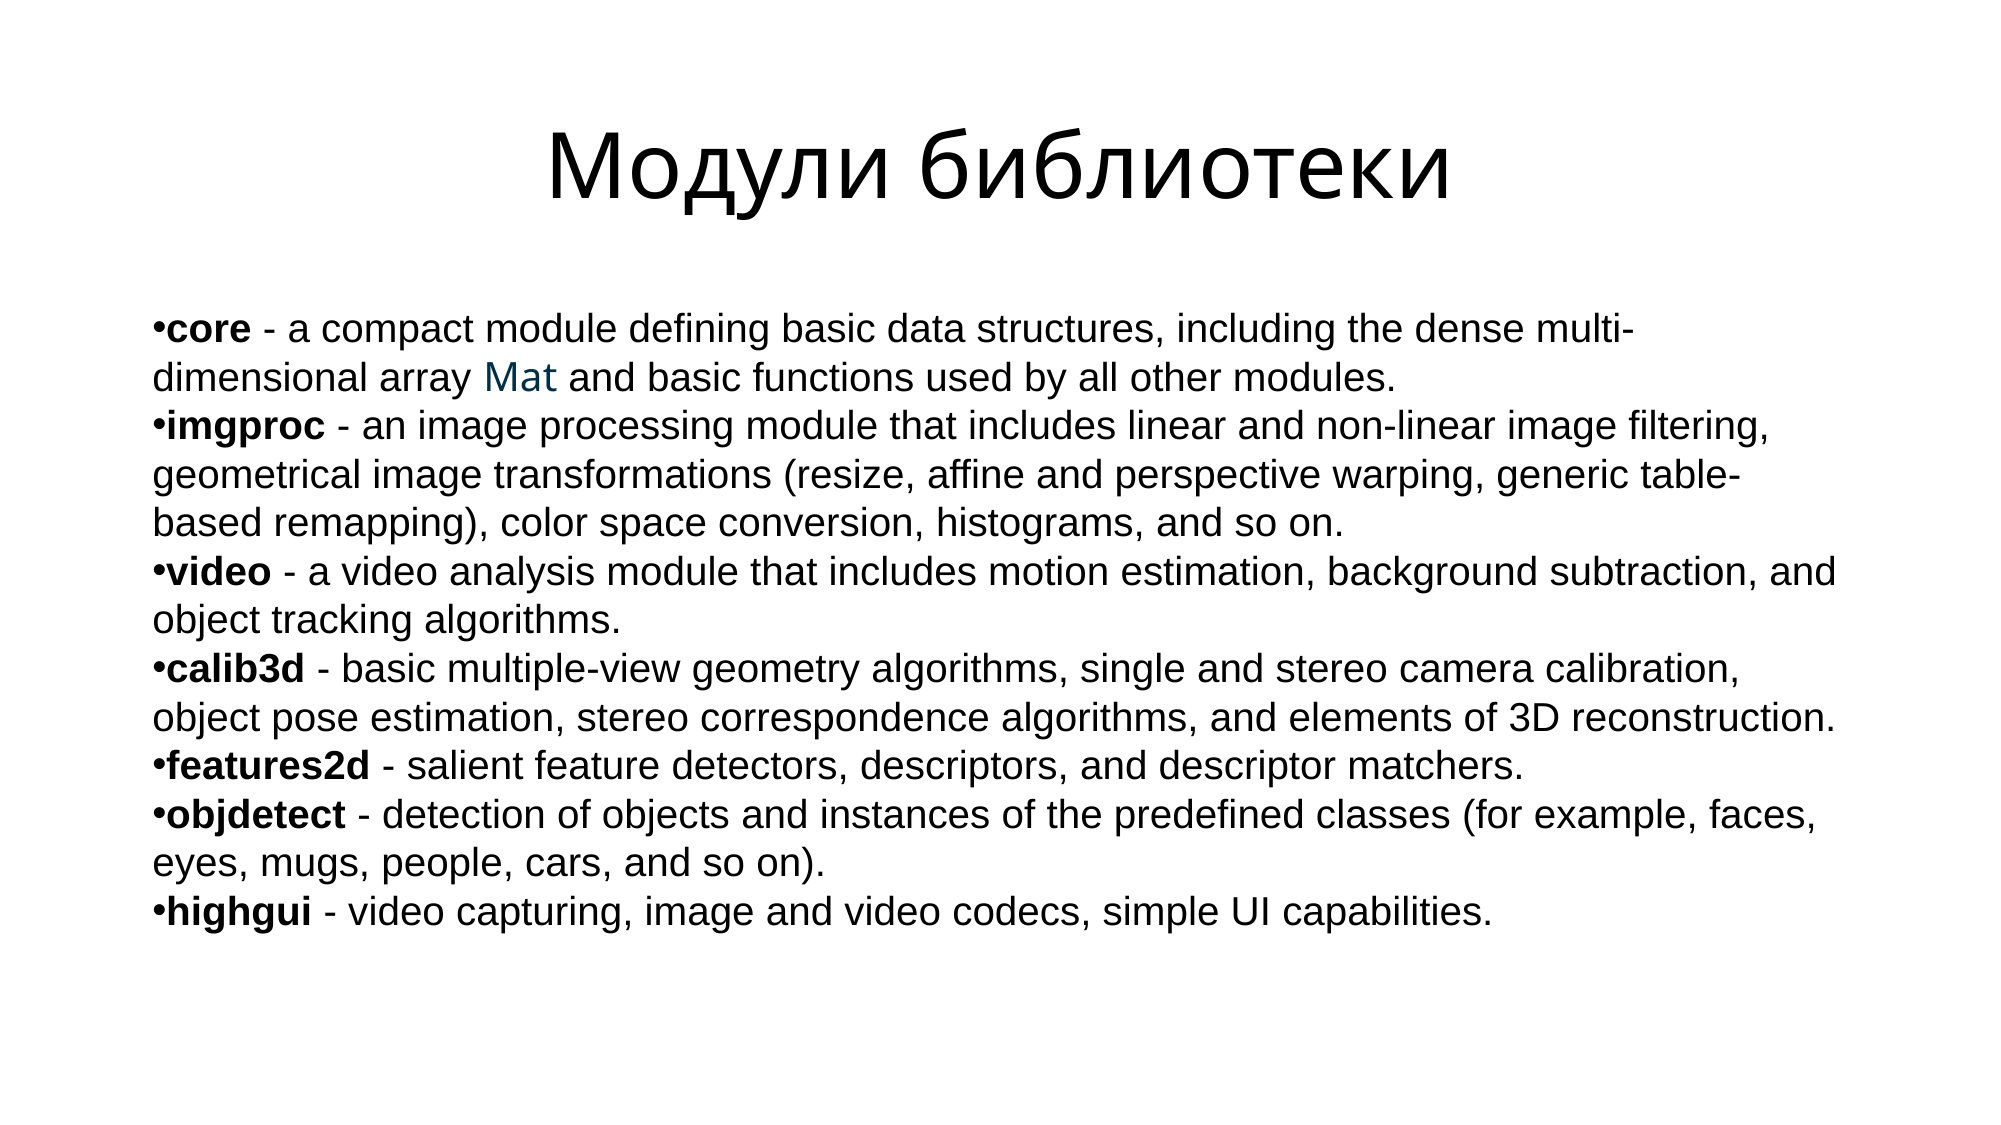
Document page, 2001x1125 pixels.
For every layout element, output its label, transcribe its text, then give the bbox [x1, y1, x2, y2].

title Модули библиотеки [137, 59, 1863, 246]
list core - a compact module defining basic data structures, including the dense multi-dimensional array Mat and basic functions used by all other modules. imgproc - an image processing module that includes linear and non-linear image filtering, geometrical image transformations (resize, affine and perspective warping, generic table-based remapping), color space conversion, histograms, and so on. video - a video analysis module that includes motion estimation, background subtraction, and object tracking algorithms. calib3d - basic multiple-view geometry algorithms, single and stereo camera calibration, object pose estimation, stereo correspondence algorithms, and elements of 3D reconstruction. features2d - salient feature detectors, descriptors, and descriptor matchers. objdetect - detection of objects and instances of the predefined classes (for example, faces, eyes, mugs, people, cars, and so on). highgui - video capturing, image and video codecs, simple UI capabilities. [137, 246, 1863, 960]
